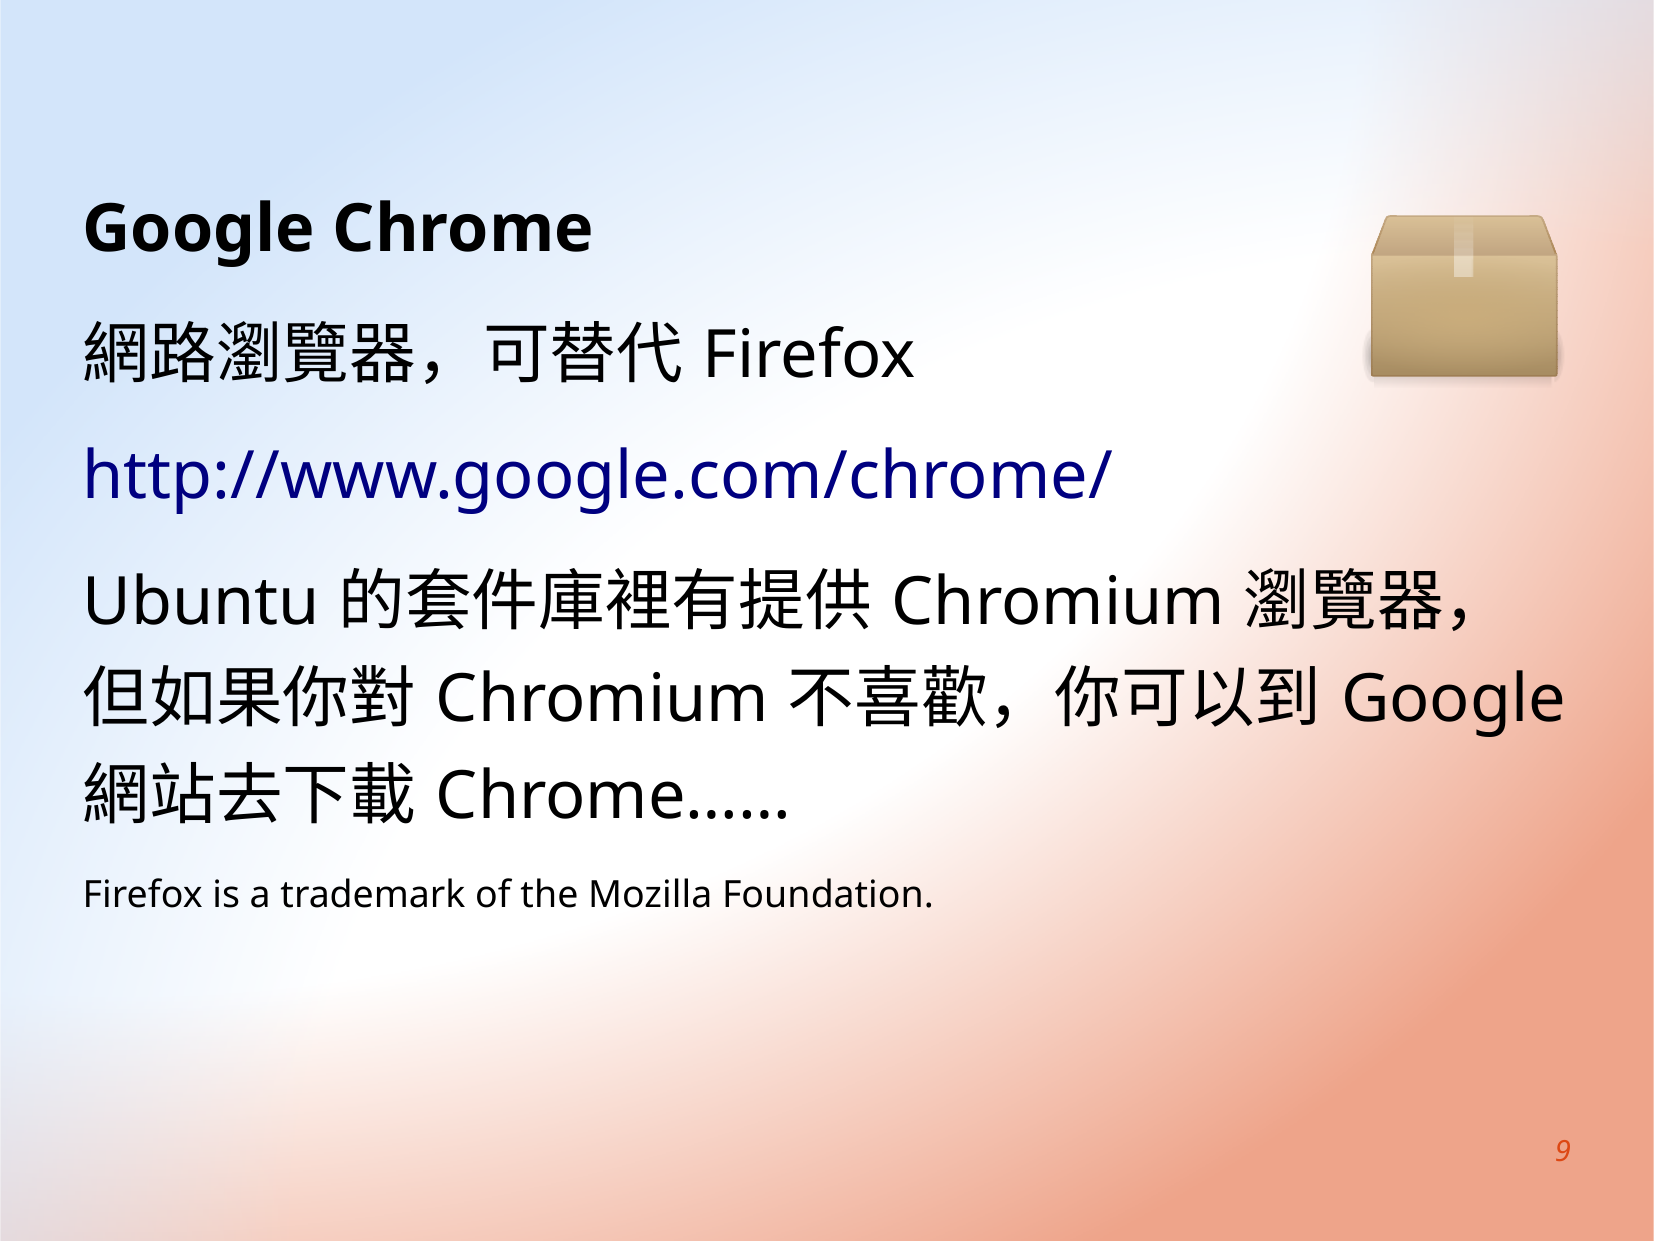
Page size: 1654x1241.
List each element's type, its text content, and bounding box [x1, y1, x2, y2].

list Google Chrome 網路瀏覽器，可替代Firefox http://www.google.com/chrome/ Ubuntu的套件庫裡有提供Chromium瀏覽器，但如果你對Chromium不喜歡，你可以到Google網站去下載Chrome…… Firefox is a trademark of the Mozilla Foundation. [82, 180, 1571, 1201]
picture [0, 0, 1654, 1241]
